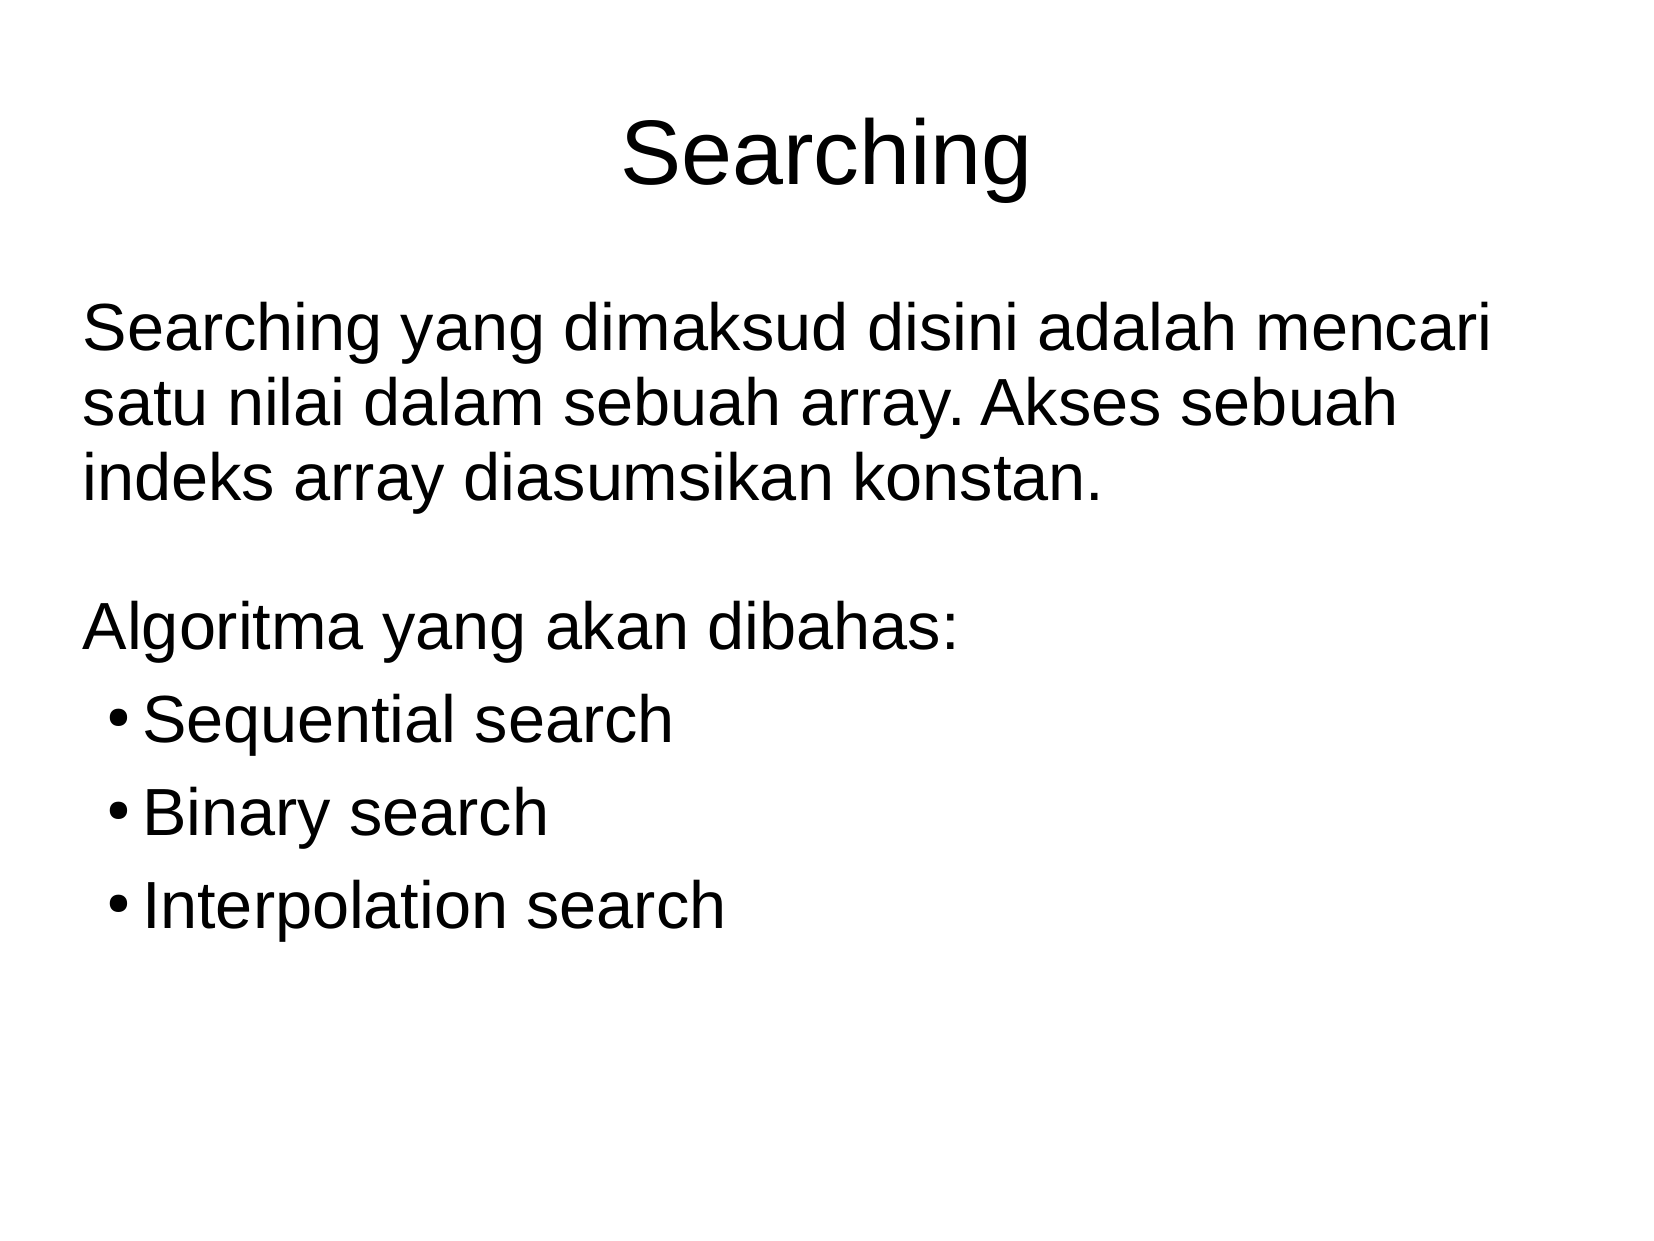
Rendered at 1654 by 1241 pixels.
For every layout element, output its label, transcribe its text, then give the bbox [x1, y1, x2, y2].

subtitle Searching yang dimaksud disini adalah mencari satu nilai dalam sebuah array. Akses sebuah indeks array diasumsikan konstan. Algoritma yang akan dibahas: Sequential search Binary search Interpolation search [82, 290, 1571, 1010]
title Searching [82, 49, 1571, 257]
